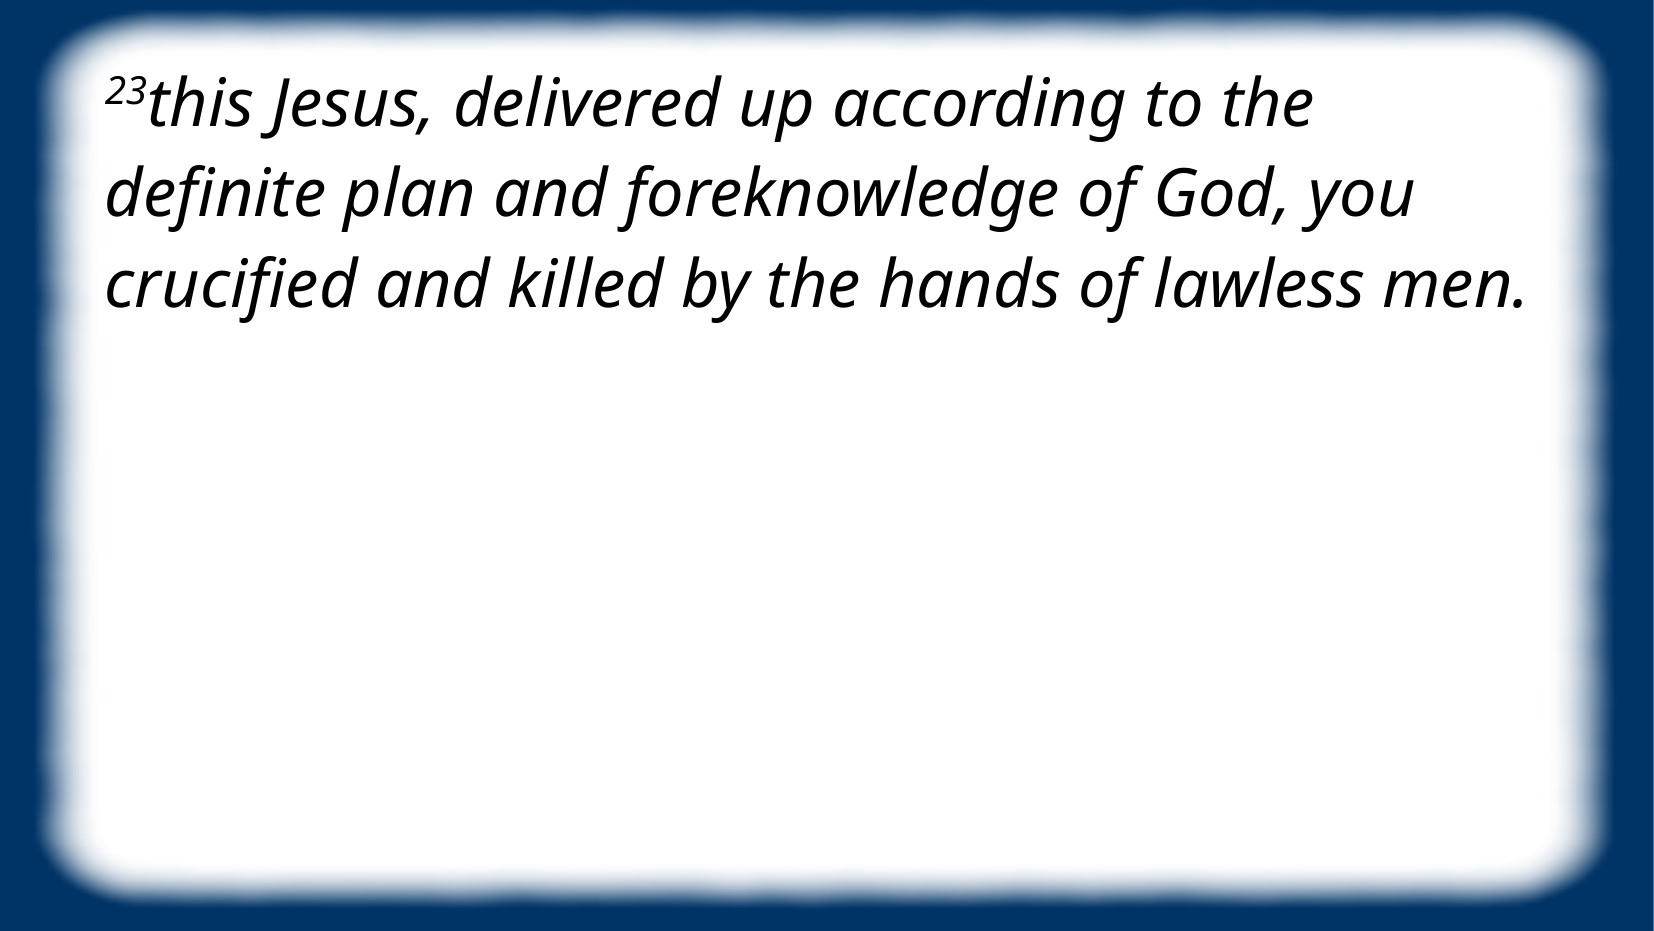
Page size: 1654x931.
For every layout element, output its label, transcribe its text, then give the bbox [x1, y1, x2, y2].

picture [0, 0, 1654, 931]
text_box 23this Jesus, delivered up according to the definite plan and foreknowledge of God, you crucified and killed by the hands of lawless men. [90, 47, 1561, 511]
